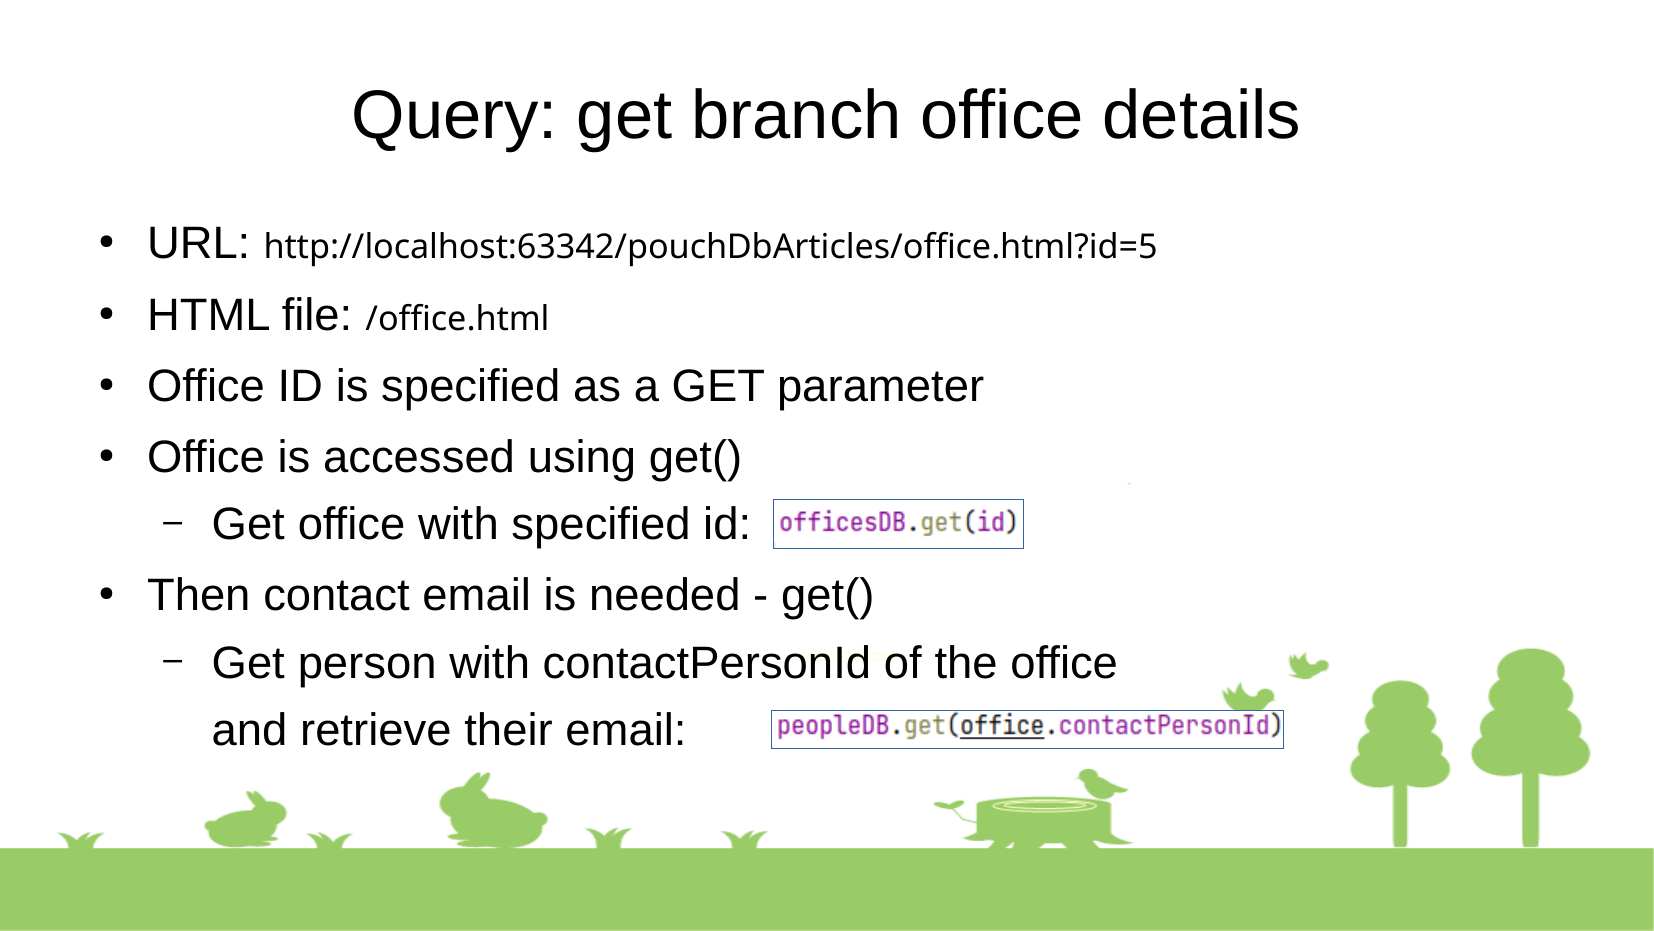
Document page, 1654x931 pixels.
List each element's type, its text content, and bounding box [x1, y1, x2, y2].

list URL: http://localhost:63342/pouchDbArticles/office.html?id=5 HTML file: /office.html Office ID is specified as a GET parameter Office is accessed using get() Get office with specified id: Then contact email is needed - get() Get person with contactPersonId of the office and retrieve their email: [82, 217, 1571, 758]
title Query: get branch office details [82, 37, 1571, 193]
picture [0, 0, 1654, 931]
